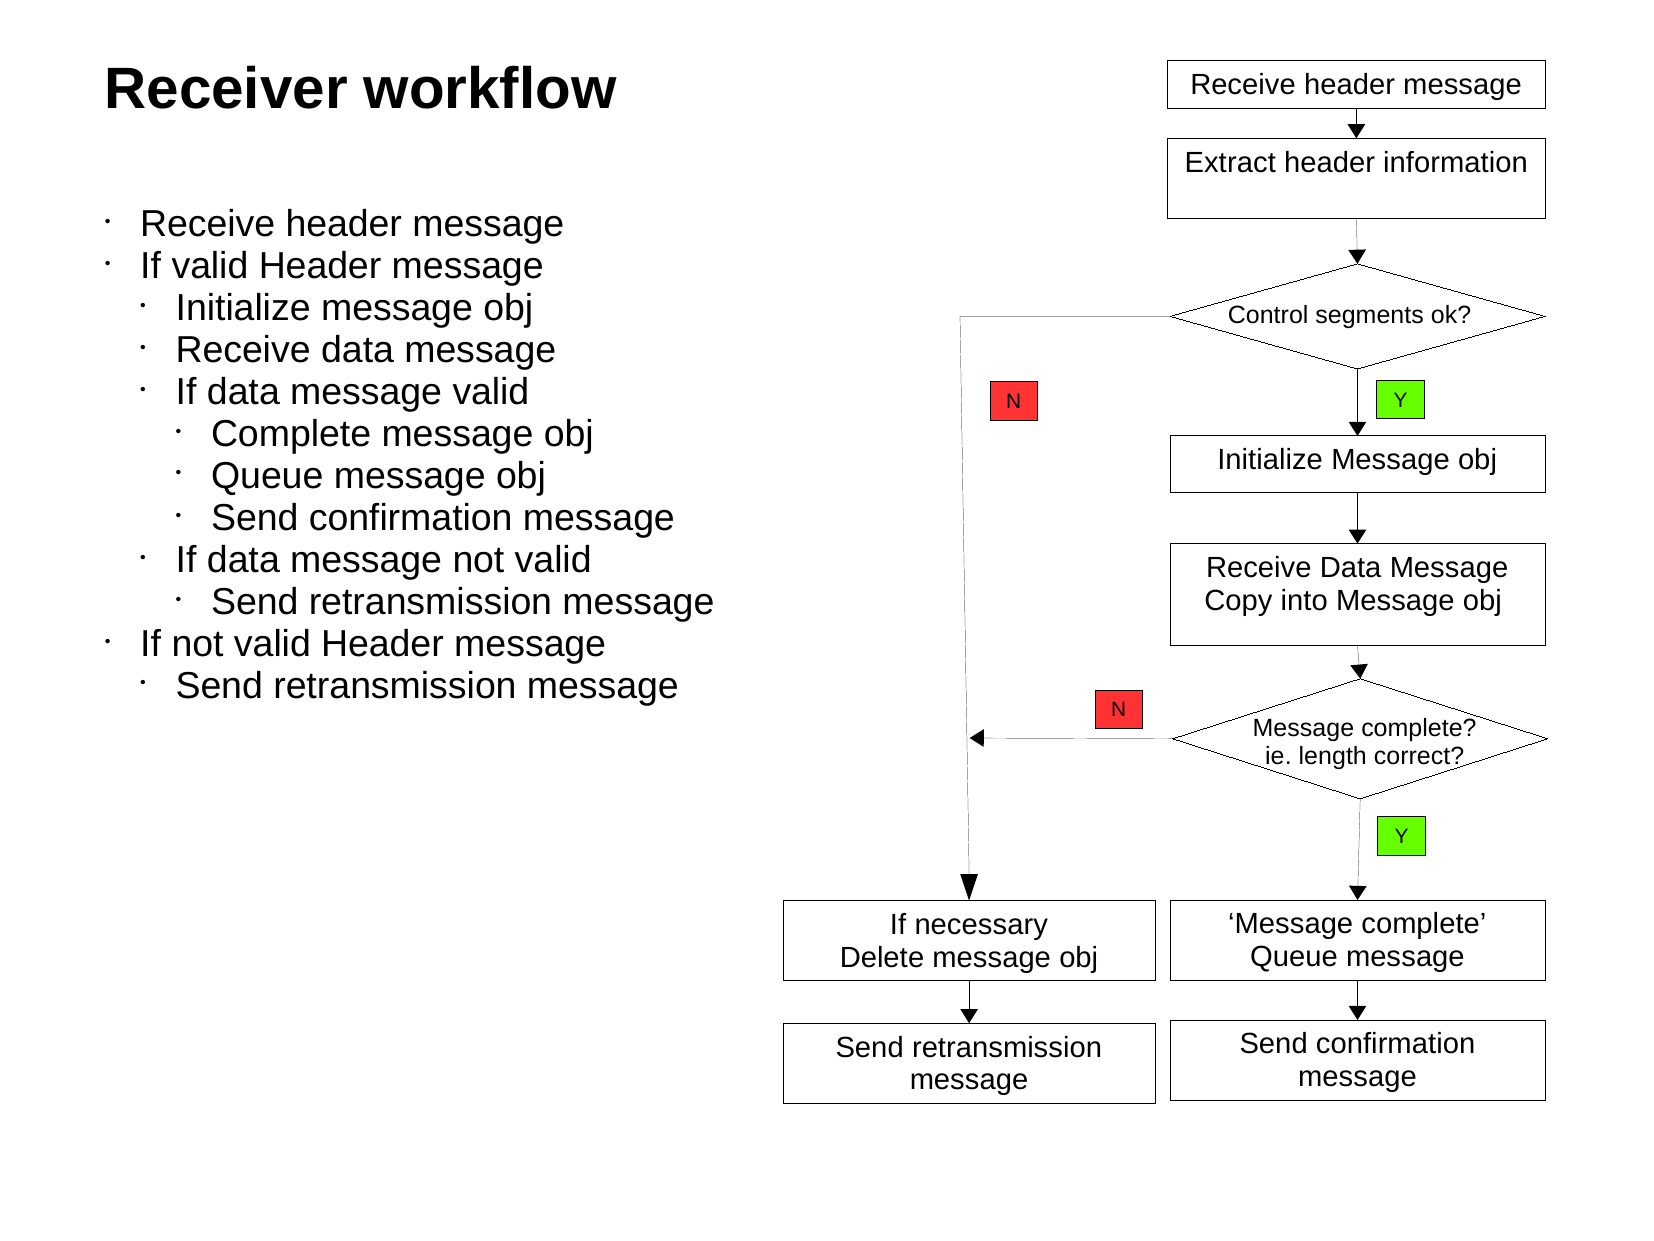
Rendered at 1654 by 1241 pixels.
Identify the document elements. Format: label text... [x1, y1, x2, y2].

text_box Receiver workflow [90, 48, 796, 151]
text_box Initialize Message obj [1170, 435, 1546, 493]
text_box Y [1377, 816, 1426, 856]
text_box Send confirmation message [1170, 1020, 1546, 1101]
text_box Receive header message If valid Header message Initialize message obj Receive data message If data message valid Complete message obj Queue message obj Send confirmation message If data message not valid Send retransmission message If not valid Header message Send retransmission message [90, 195, 730, 714]
text_box Send retransmission message [783, 1023, 1156, 1104]
text_box ‘Message complete’ Queue message [1170, 900, 1546, 981]
text_box Receive header message [1167, 60, 1546, 109]
text_box Extract header information [1167, 138, 1546, 219]
text_box If necessary Delete message obj [783, 900, 1156, 981]
text_box Control segments ok? [1140, 293, 1561, 342]
text_box Y [1376, 380, 1425, 419]
text_box Receive Data Message Copy into Message obj [1170, 543, 1546, 646]
text_box N [1095, 690, 1143, 729]
text_box N [990, 381, 1038, 421]
text_box Message complete? ie. length correct? [1155, 706, 1576, 777]
